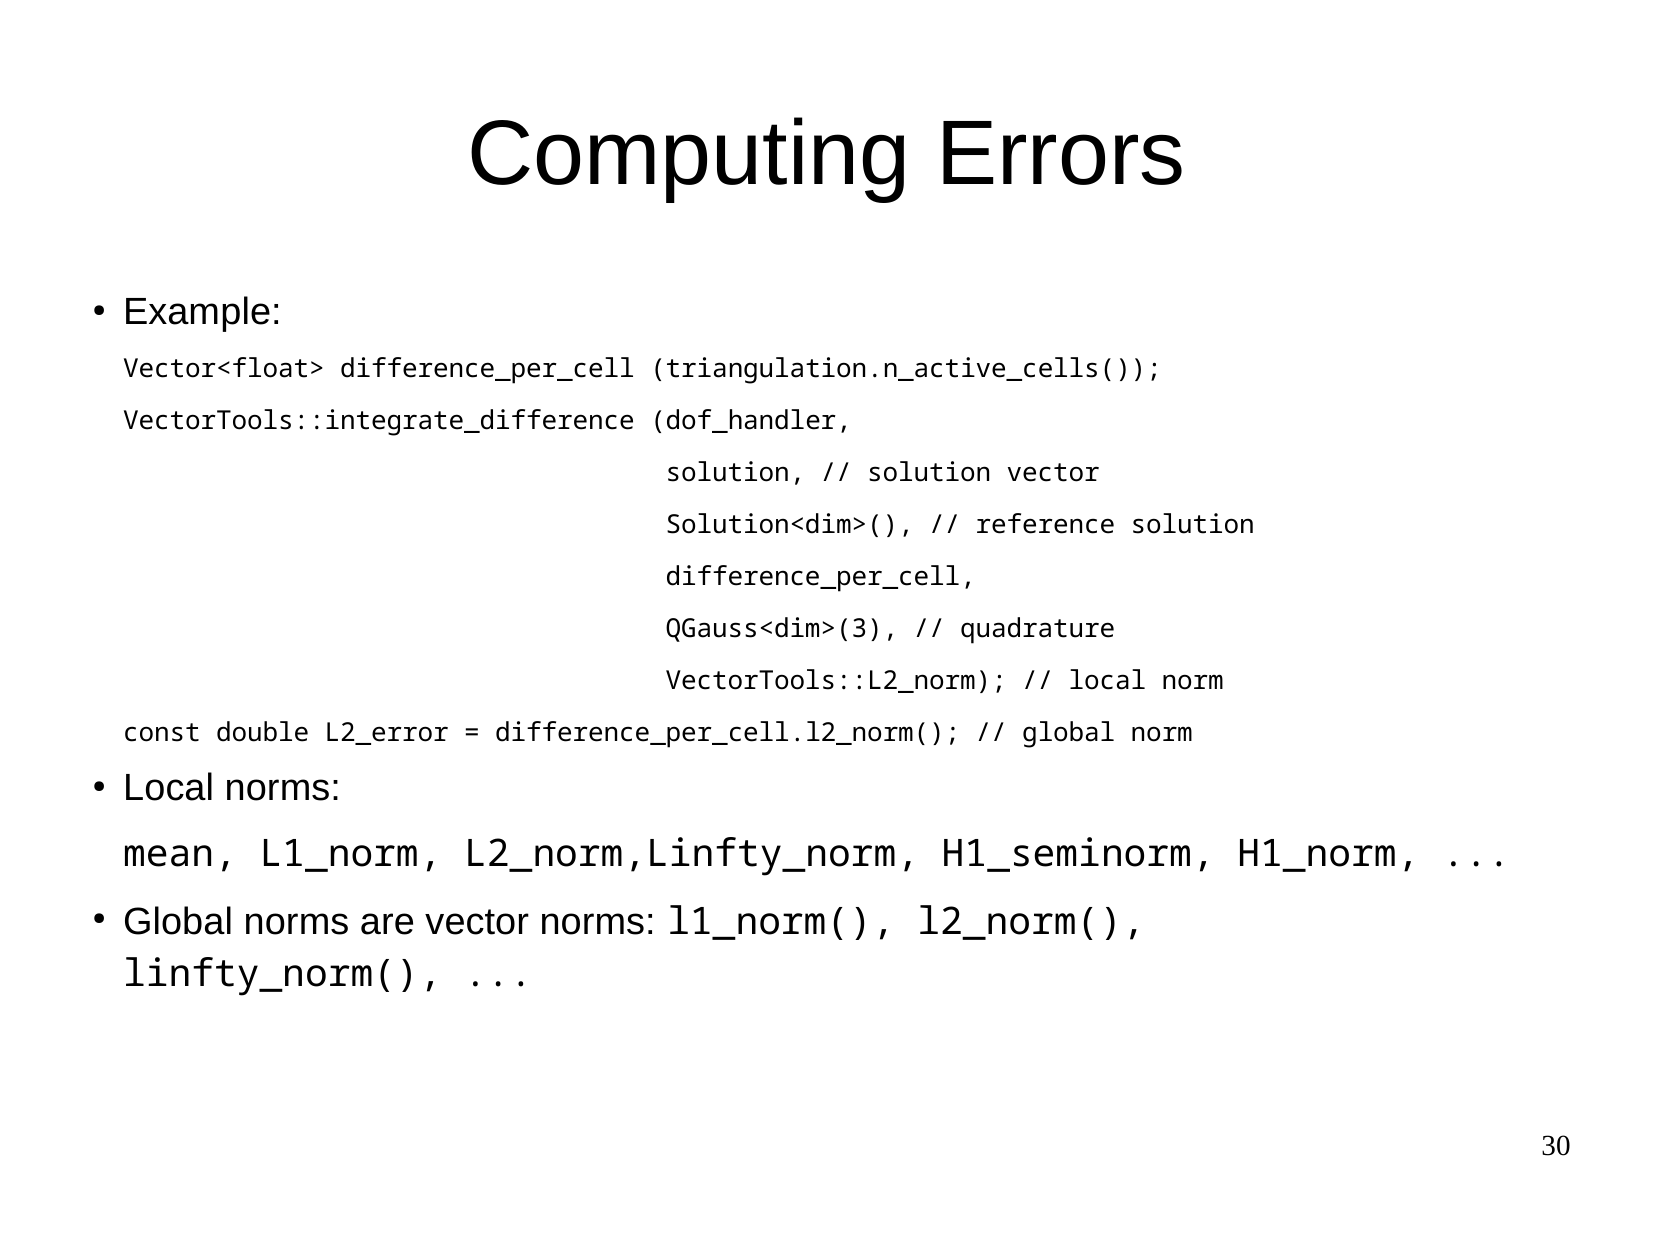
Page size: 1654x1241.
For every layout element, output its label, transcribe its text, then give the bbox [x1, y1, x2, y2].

title Computing Errors [82, 49, 1571, 257]
list Example: Vector<float> difference_per_cell (triangulation.n_active_cells()); VectorTools::integrate_difference (dof_handler, solution, // solution vector Solution<dim>(), // reference solution difference_per_cell, QGauss<dim>(3), // quadrature VectorTools::L2_norm); // local norm const double L2_error = difference_per_cell.l2_norm(); // global norm Local norms: mean, L1_norm, L2_norm,Linfty_norm, H1_seminorm, H1_norm, ... Global norms are vector norms: l1_norm(), l2_norm(), linfty_norm(), ... [82, 290, 1538, 1010]
